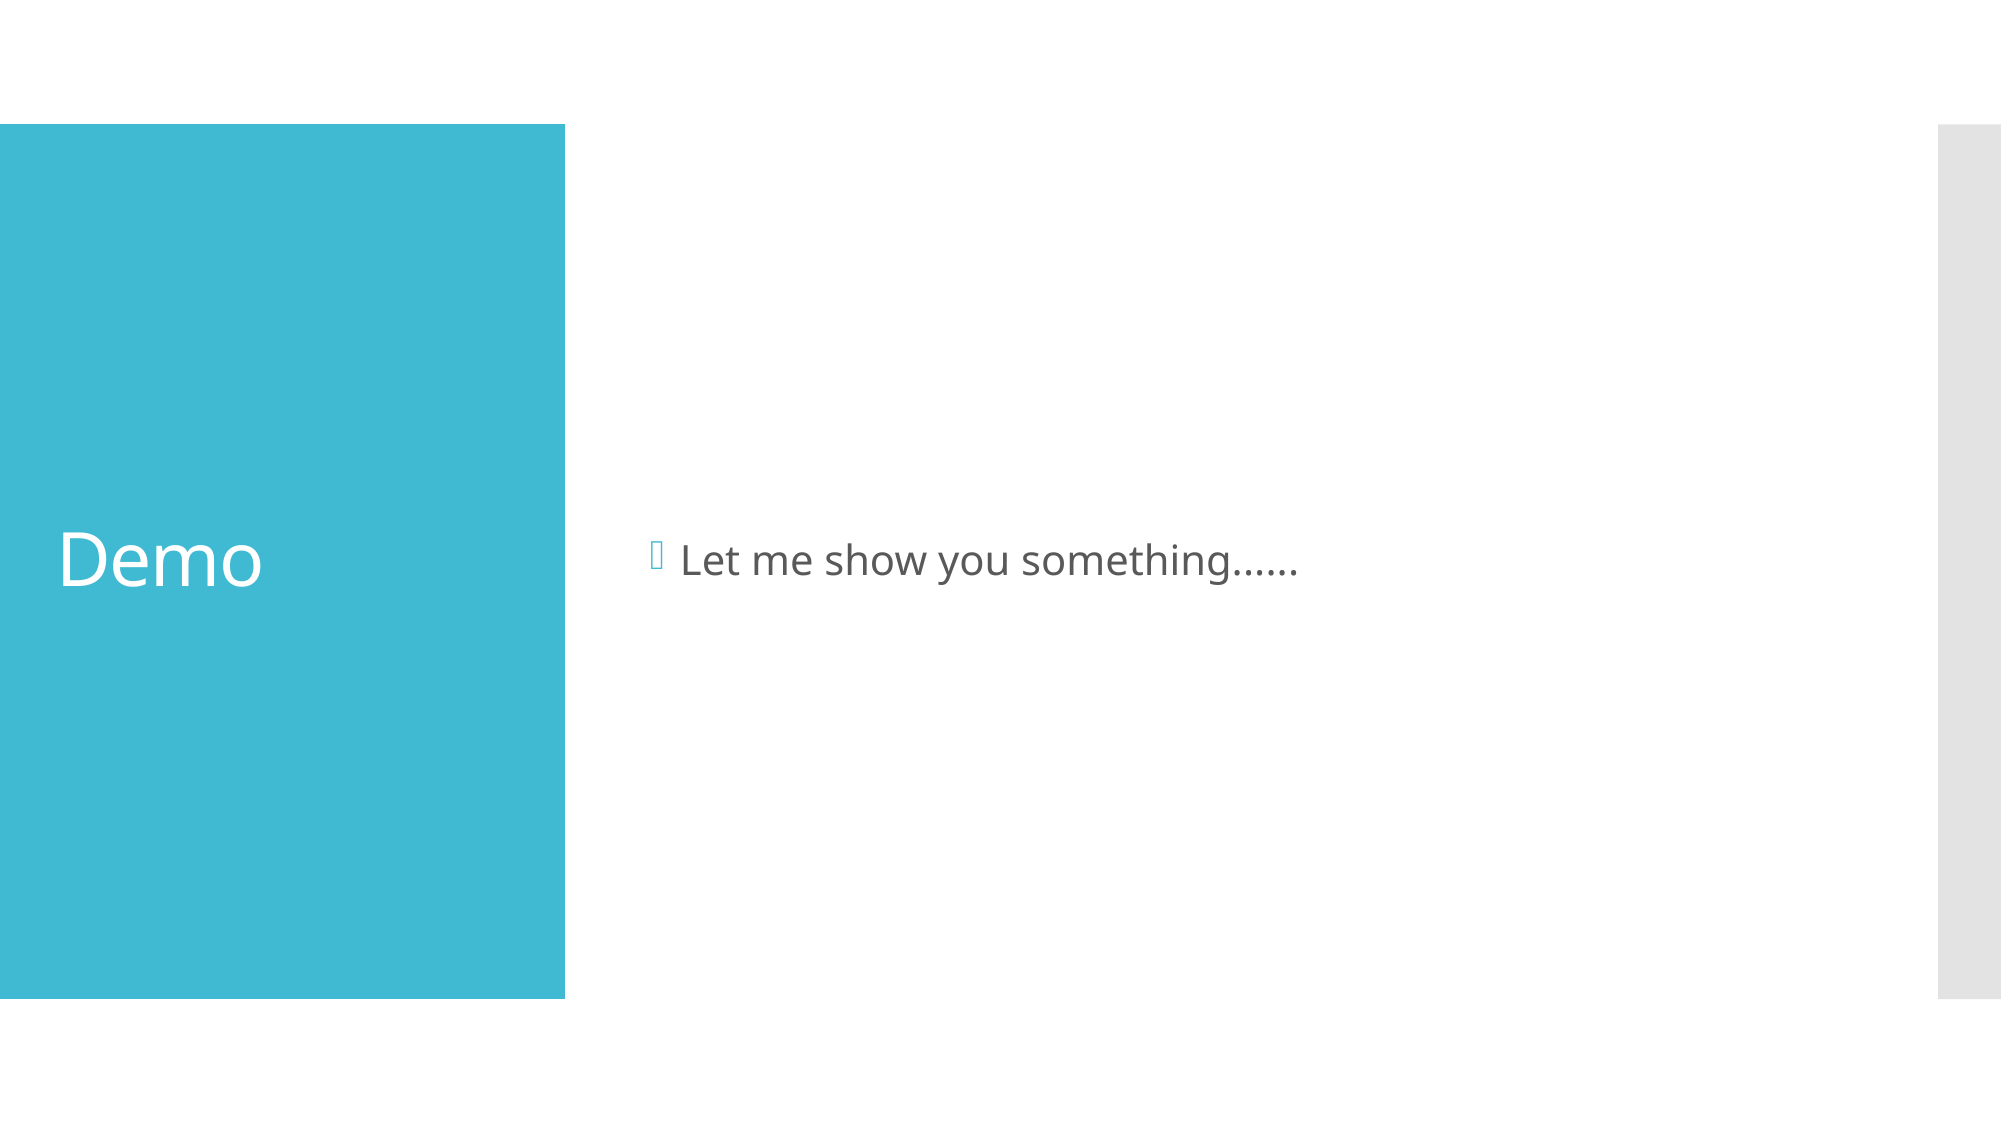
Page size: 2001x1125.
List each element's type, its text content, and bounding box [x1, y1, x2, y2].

title Demo [41, 184, 526, 940]
list Let me show you something...... [634, 141, 1835, 982]
